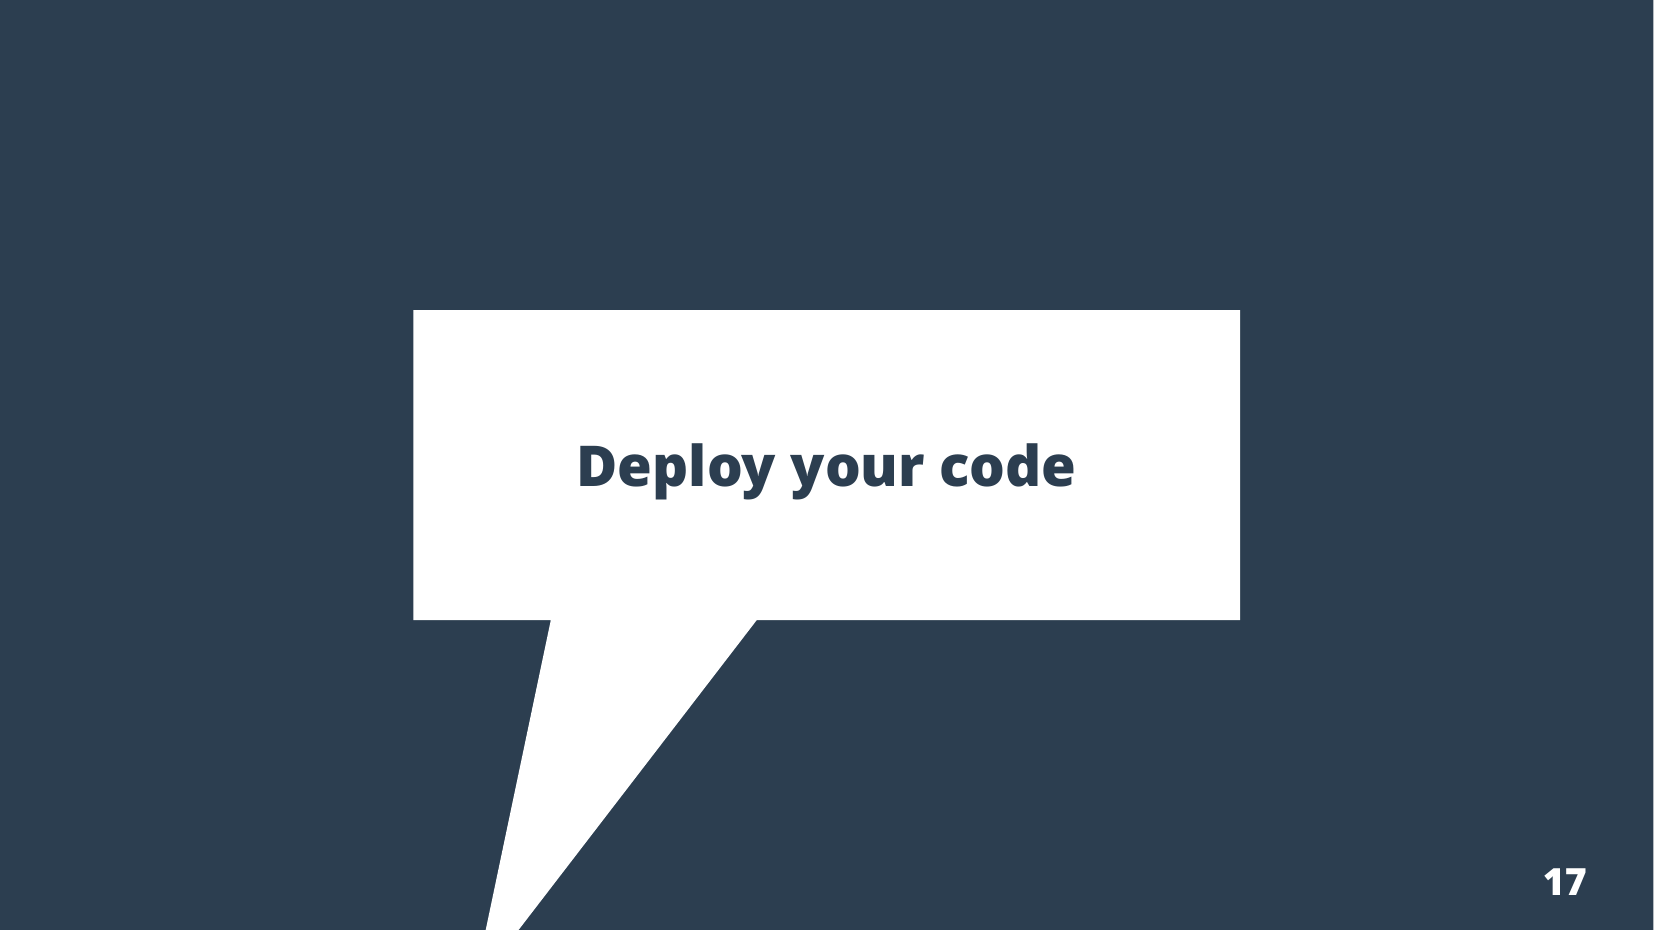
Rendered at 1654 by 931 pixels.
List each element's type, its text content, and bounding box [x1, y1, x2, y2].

title Deploy your code [442, 332, 1211, 598]
